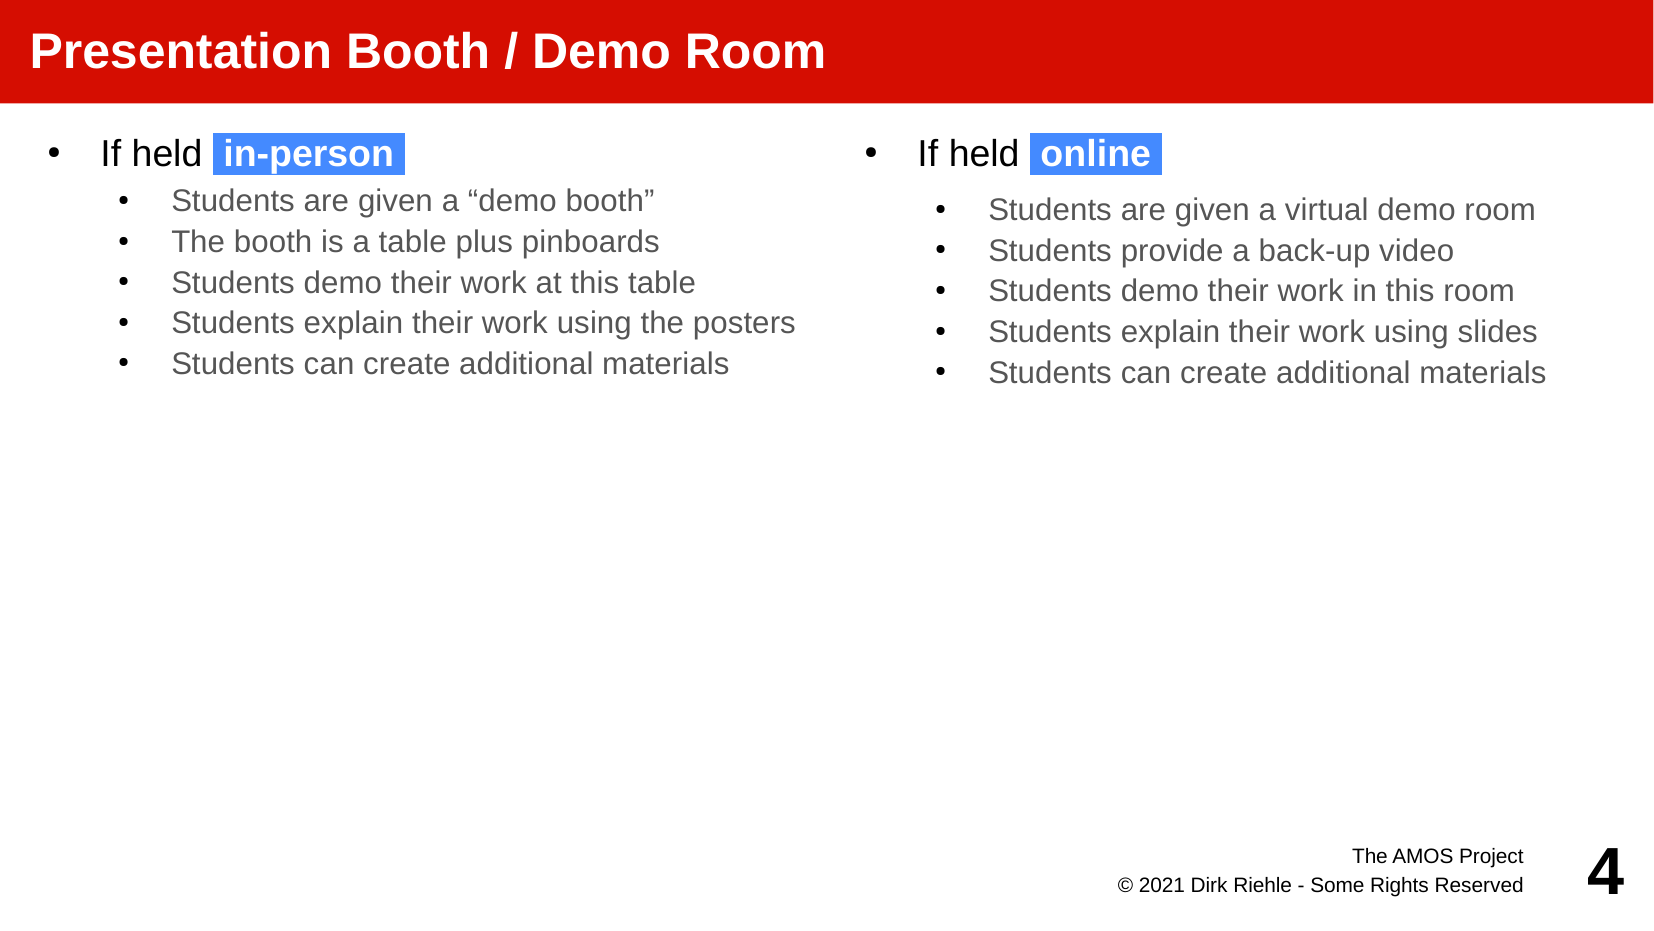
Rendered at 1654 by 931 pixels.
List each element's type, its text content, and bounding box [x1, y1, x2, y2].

title Presentation Booth / Demo Room [0, 0, 1654, 104]
list If held online Students are given a virtual demo room Students provide a back-up video Students demo their work in this room Students explain their work using slides Students can create additional materials [846, 132, 1625, 813]
list If held in-person Students are given a “demo booth” The booth is a table plus pinboards Students demo their work at this table Students explain their work using the posters Students can create additional materials [29, 132, 808, 813]
